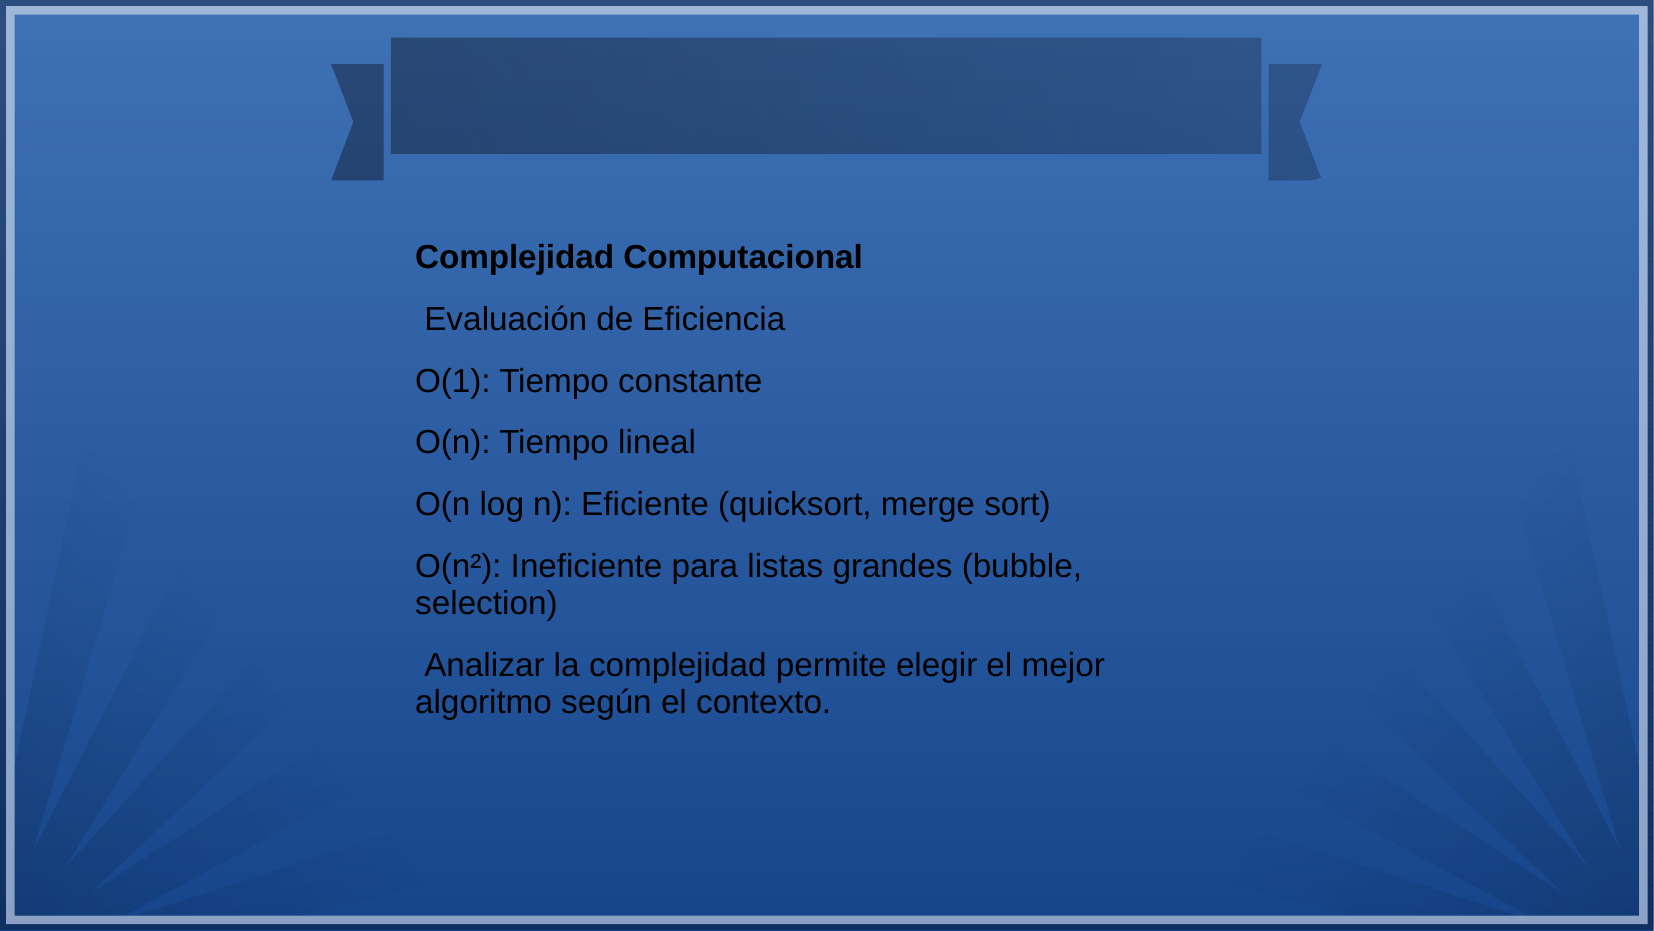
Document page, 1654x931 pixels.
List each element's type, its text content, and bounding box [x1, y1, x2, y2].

text_box Complejidad Computacional Evaluación de Eficiencia O(1): Tiempo constante O(n): Tiempo lineal O(n log n): Eficiente (quicksort, merge sort) O(n²): Ineficiente para listas grandes (bubble, selection) Analizar la complejidad permite elegir el mejor algoritmo según el contexto. [400, 231, 1152, 776]
